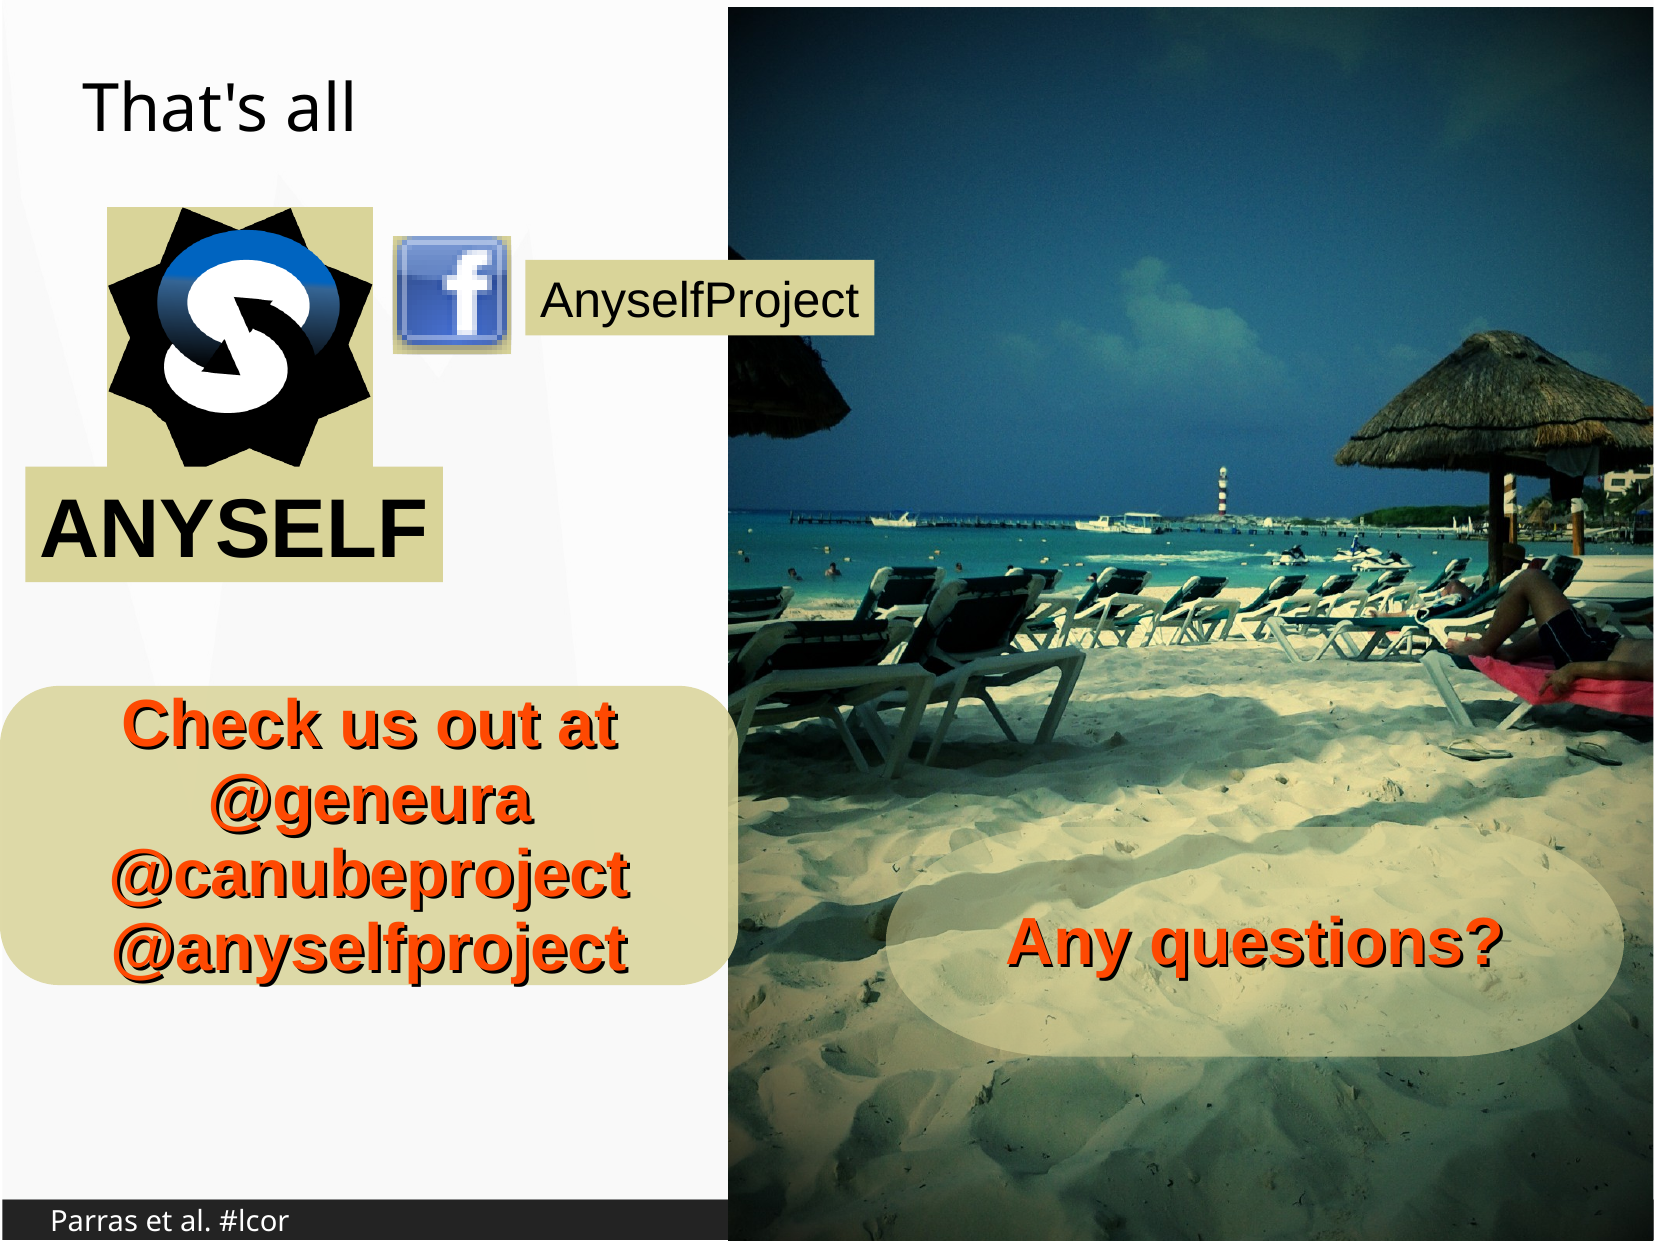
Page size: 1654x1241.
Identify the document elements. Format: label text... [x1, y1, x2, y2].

subtitle Any questions? [885, 826, 1625, 1057]
text_box Check us out at @geneura @canubeproject @anyselfproject [0, 685, 739, 986]
picture [2, 0, 1654, 1241]
title That's all [82, 2, 650, 210]
text_box AnyselfProject [525, 259, 875, 336]
text_box ANYSELF [25, 466, 443, 583]
